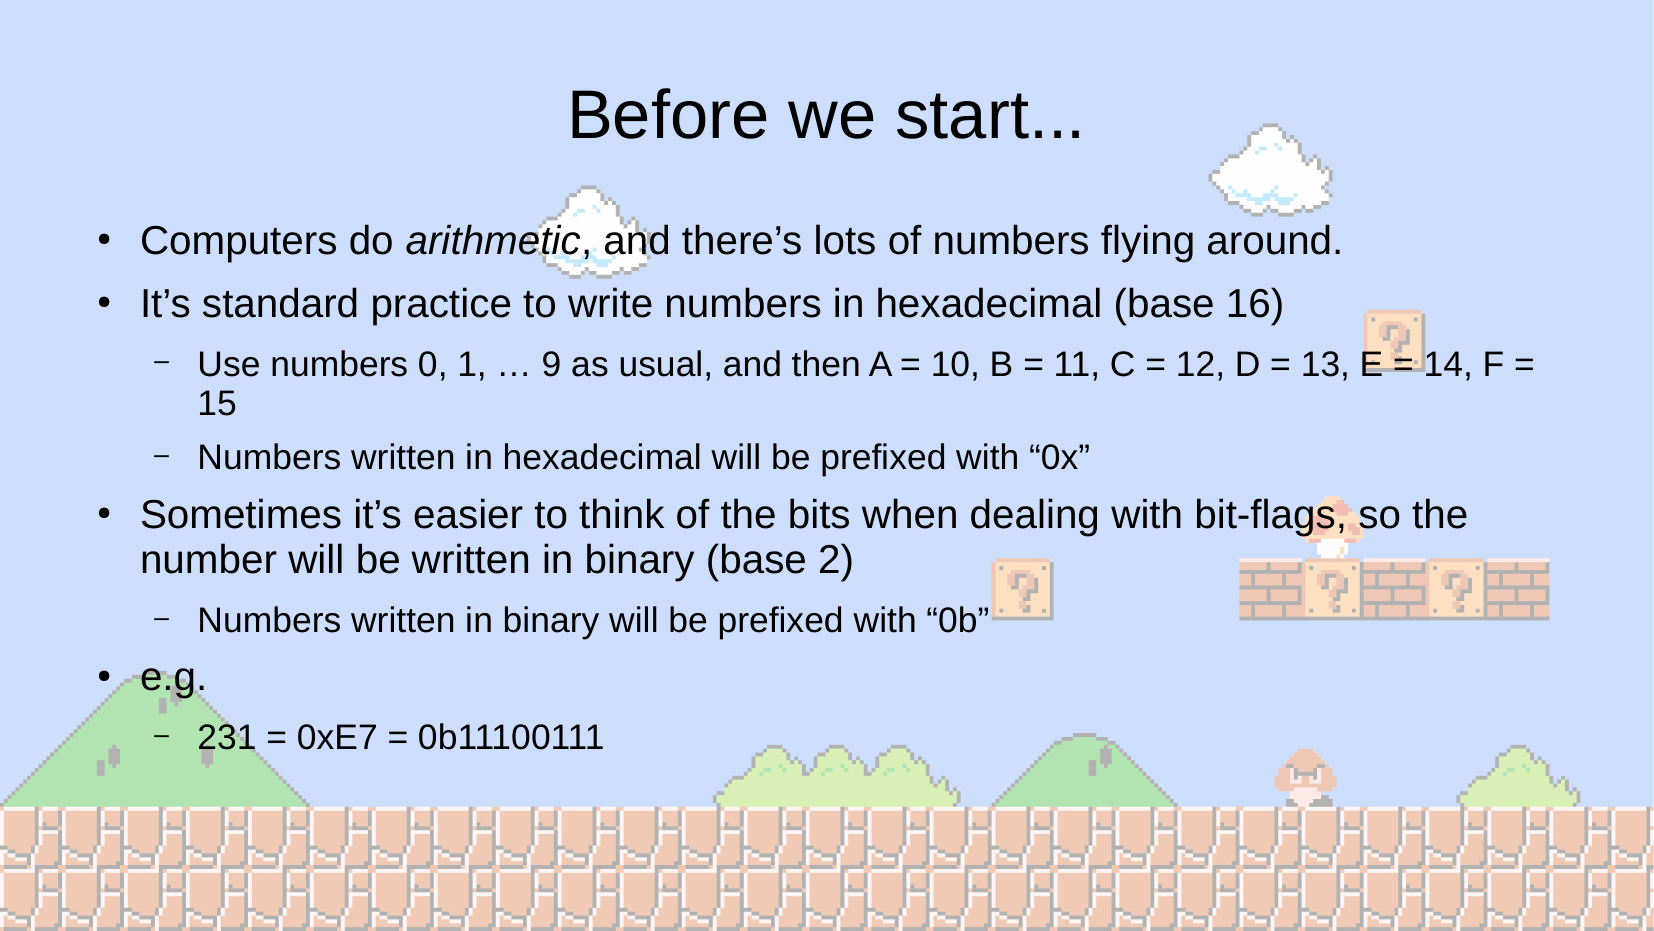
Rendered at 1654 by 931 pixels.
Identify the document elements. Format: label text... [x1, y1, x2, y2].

title Before we start... [82, 37, 1571, 193]
list Computers do arithmetic, and there’s lots of numbers flying around. It’s standard practice to write numbers in hexadecimal (base 16) Use numbers 0, 1, … 9 as usual, and then A = 10, B = 11, C = 12, D = 13, E = 14, F = 15 Numbers written in hexadecimal will be prefixed with “0x” Sometimes it’s easier to think of the bits when dealing with bit-flags, so the number will be written in binary (base 2) Numbers written in binary will be prefixed with “0b” e.g. 231 = 0xE7 = 0b11100111 [82, 217, 1571, 758]
